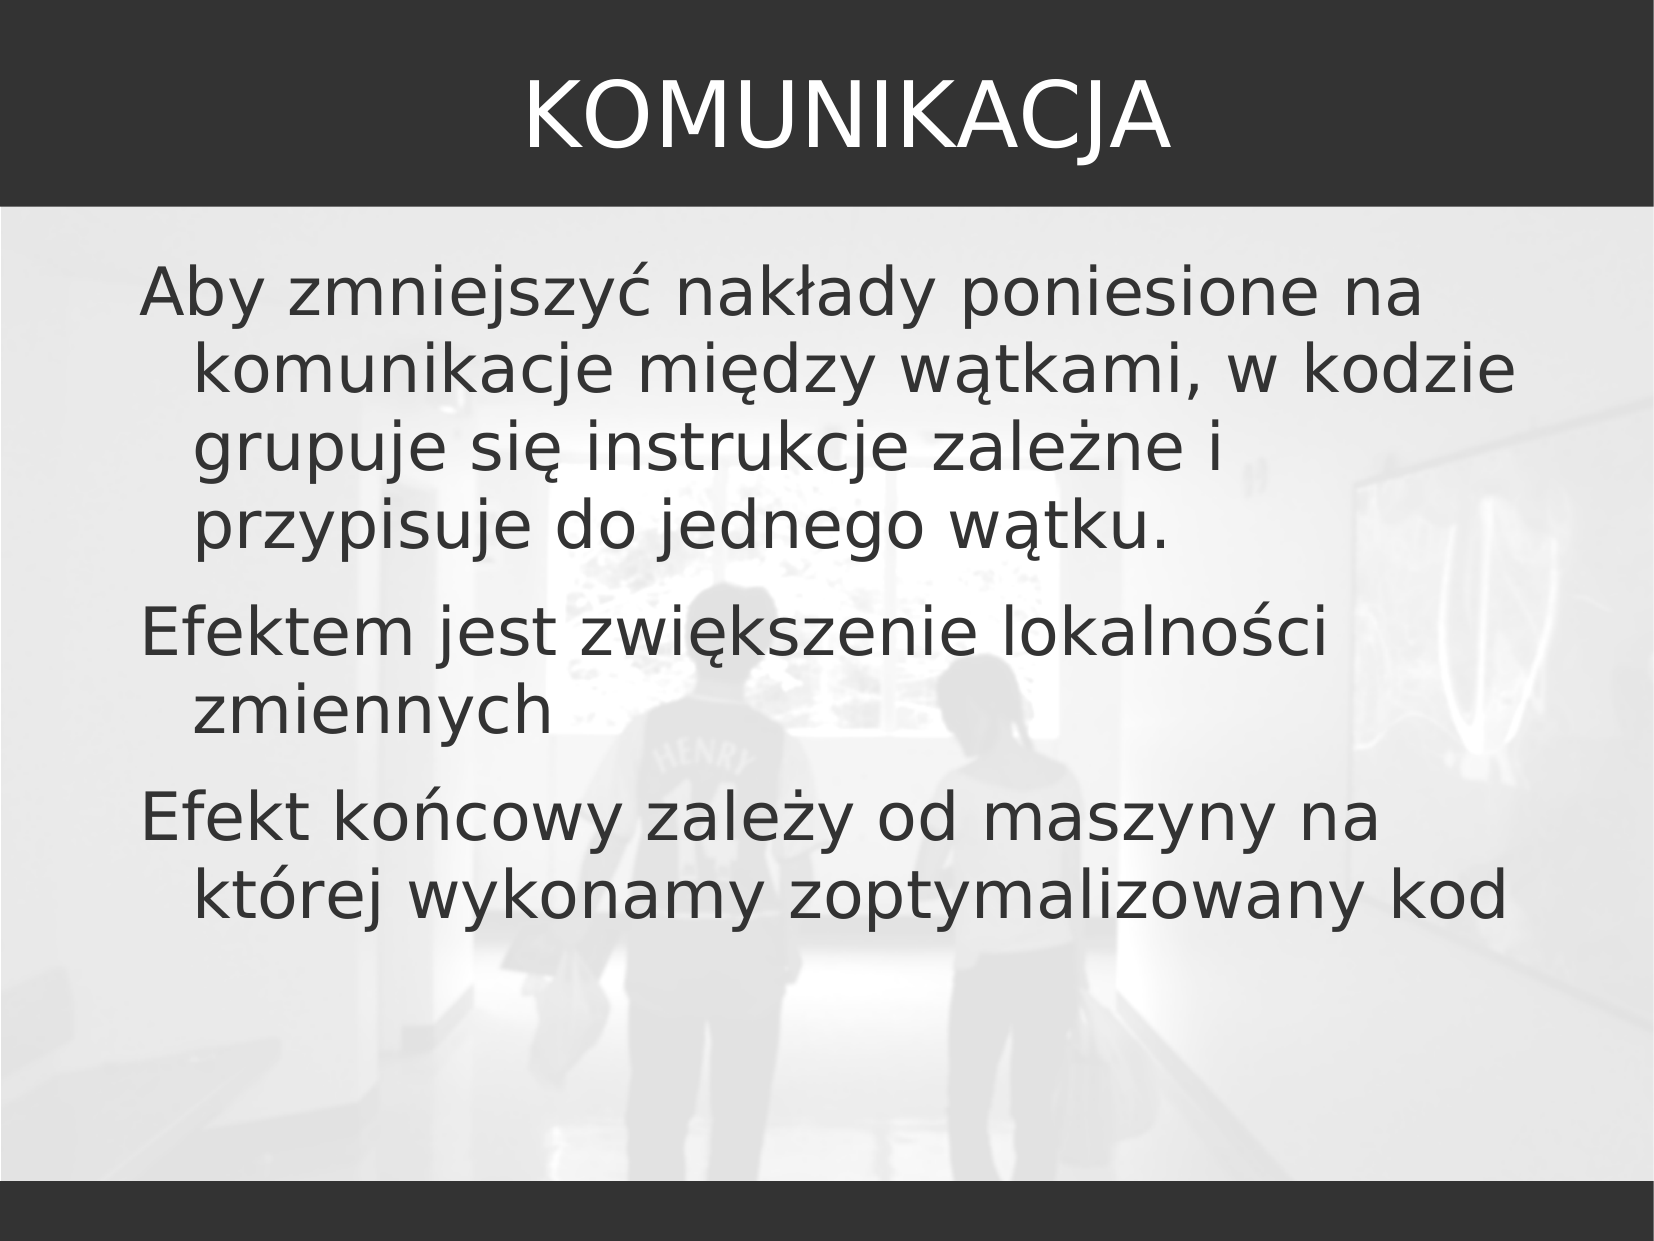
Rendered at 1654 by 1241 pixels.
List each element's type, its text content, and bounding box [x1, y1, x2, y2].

title KOMUNIKACJA [141, 55, 1554, 177]
list Aby zmniejszyć nakłady poniesione na komunikacje między wątkami, w kodzie grupuje się instrukcje zależne i przypisuje do jednego wątku. Efektem jest zwiększenie lokalności zmiennych Efekt końcowy zależy od maszyny na której wykonamy zoptymalizowany kod [121, 253, 1534, 1127]
